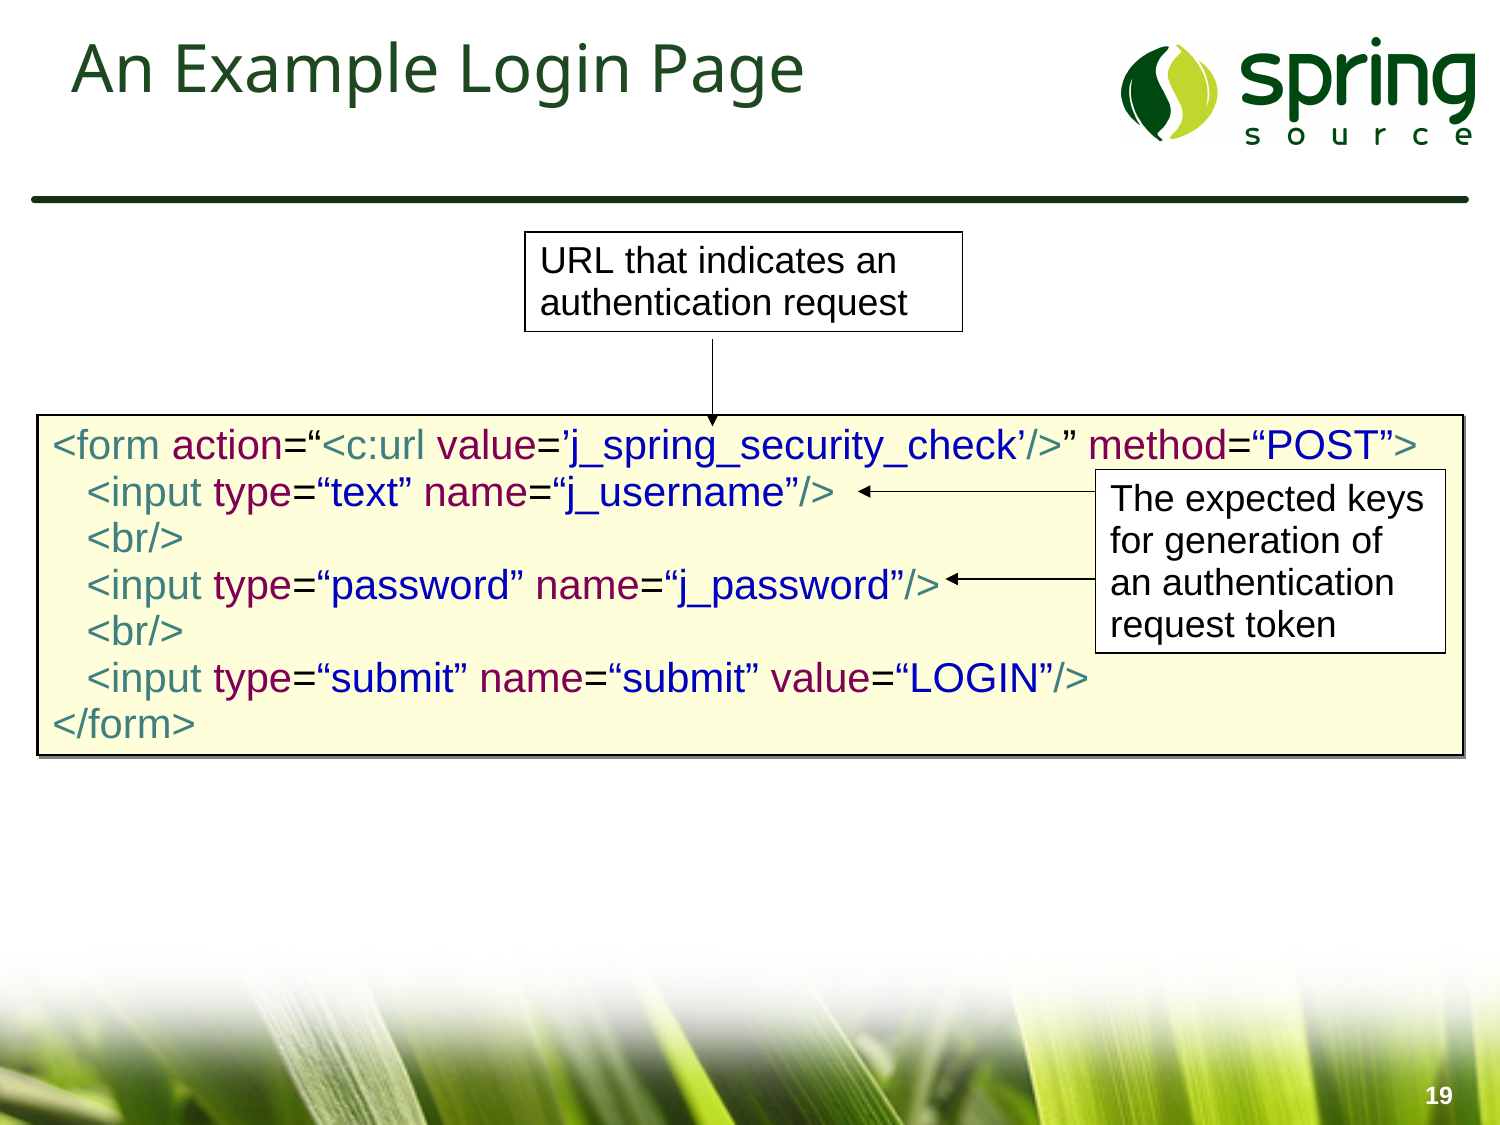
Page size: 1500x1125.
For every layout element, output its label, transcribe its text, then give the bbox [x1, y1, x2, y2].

text_box The expected keys for generation of an authentication request token [1095, 469, 1446, 653]
picture [0, 944, 1500, 1125]
text_box <form action=“<c:url value=’j_spring_security_check’/>” method=“POST”> <input type=“text” name=“j_username”/> <br/> <input type=“password” name=“j_password”/> <br/> <input type=“submit” name=“submit” value=“LOGIN”/> </form> [37, 414, 1463, 756]
title An Example Login Page [56, 13, 1089, 176]
text_box URL that indicates an authentication request [525, 232, 963, 332]
picture [1121, 37, 1475, 145]
